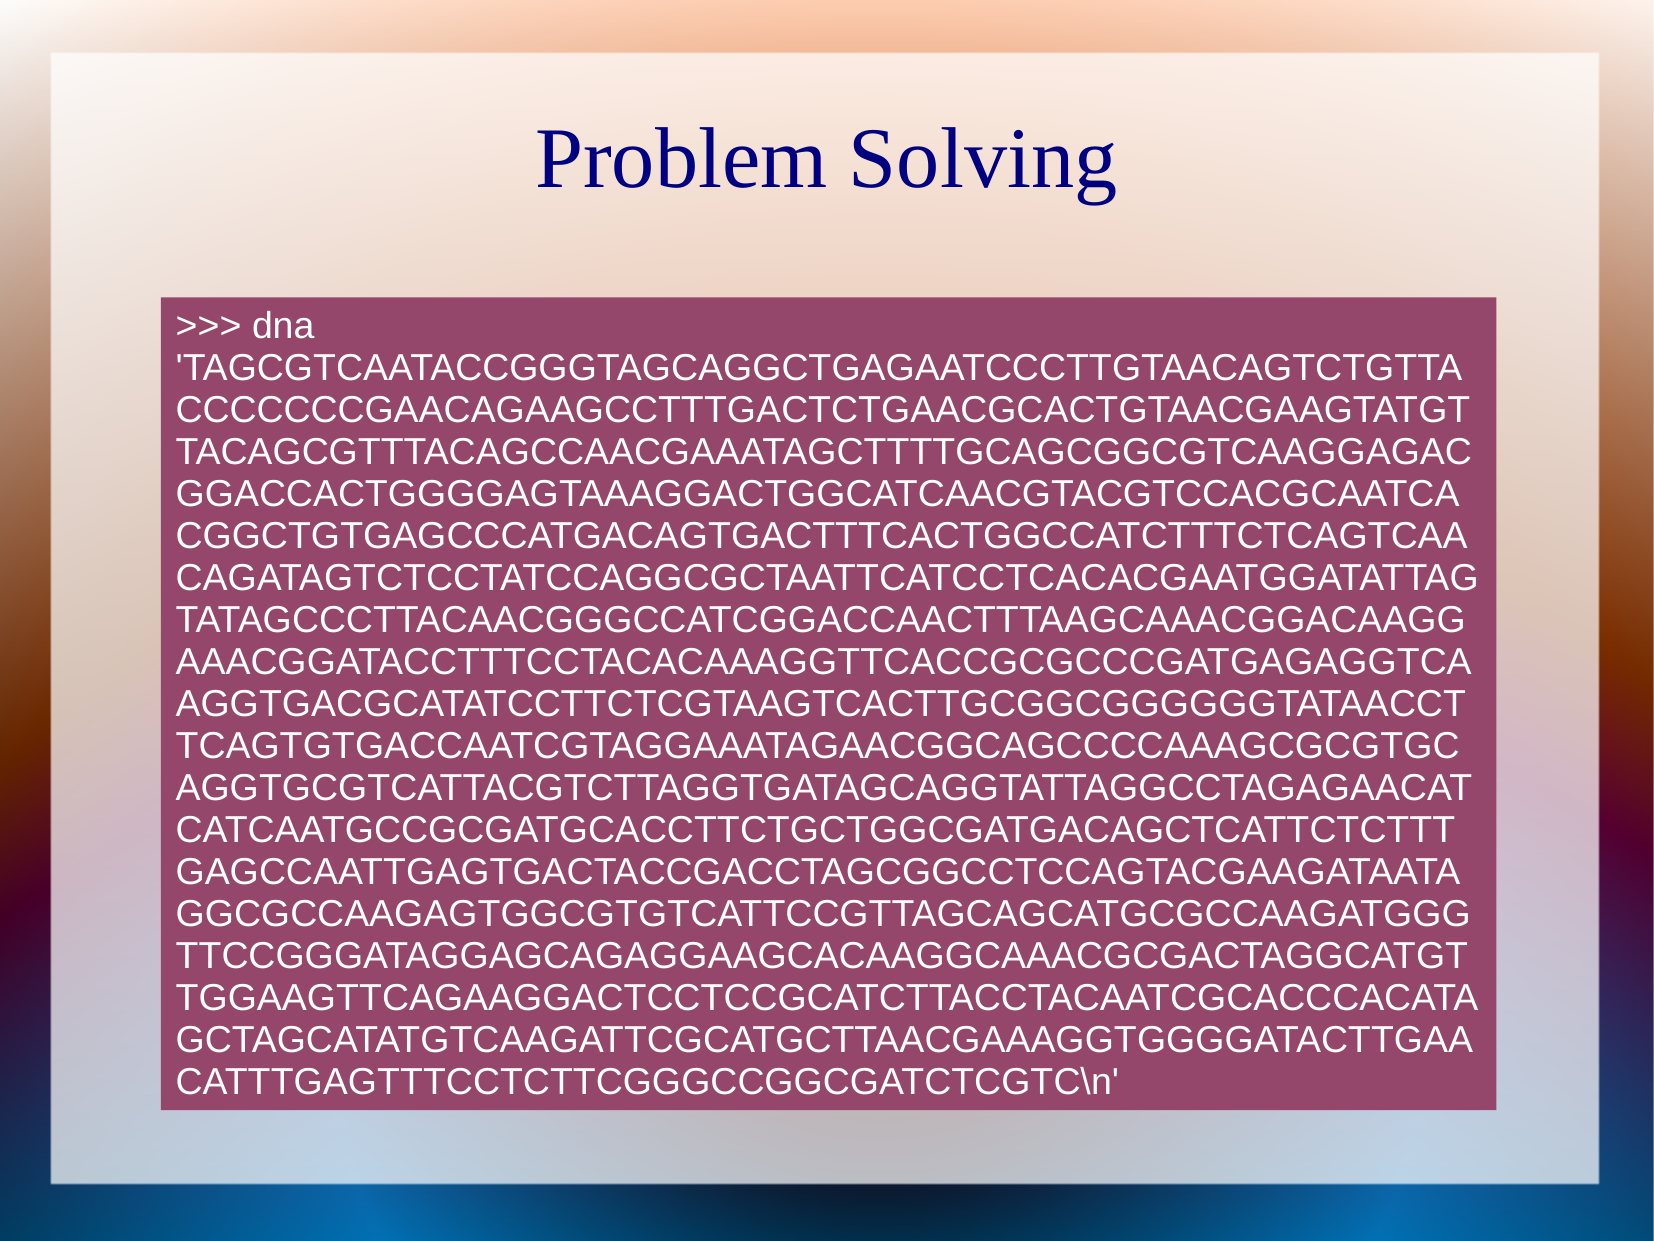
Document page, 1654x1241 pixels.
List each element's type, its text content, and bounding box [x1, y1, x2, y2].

picture [0, 0, 1654, 1241]
text_box >>> dna 'TAGCGTCAATACCGGGTAGCAGGCTGAGAATCCCTTGTAACAGTCTGTTACCCCCCCGAACAGAAGCCTTTGACTCTGAACGCACTGTAACGAAGTATGTTACAGCGTTTACAGCCAACGAAATAGCTTTTGCAGCGGCGTCAAGGAGACGGACCACTGGGGAGTAAAGGACTGGCATCAACGTACGTCCACGCAATCACGGCTGTGAGCCCATGACAGTGACTTTCACTGGCCATCTTTCTCAGTCAACAGATAGTCTCCTATCCAGGCGCTAATTCATCCTCACACGAATGGATATTAGTATAGCCCTTACAACGGGCCATCGGACCAACTTTAAGCAAACGGACAAGGAAACGGATACCTTTCCTACACAAAGGTTCACCGCGCCCGATGAGAGGTCAAGGTGACGCATATCCTTCTCGTAAGTCACTTGCGGCGGGGGGTATAACCTTCAGTGTGACCAATCGTAGGAAATAGAACGGCAGCCCCAAAGCGCGTGCAGGTGCGTCATTACGTCTTAGGTGATAGCAGGTATTAGGCCTAGAGAACATCATCAATGCCGCGATGCACCTTCTGCTGGCGATGACAGCTCATTCTCTTTGAGCCAATTGAGTGACTACCGACCTAGCGGCCTCCAGTACGAAGATAATAGGCGCCAAGAGTGGCGTGTCATTCCGTTAGCAGCATGCGCCAAGATGGGTTCCGGGATAGGAGCAGAGGAAGCACAAGGCAAACGCGACTAGGCATGTTGGAAGTTCAGAAGGACTCCTCCGCATCTTACCTACAATCGCACCCACATAGCTAGCATATGTCAAGATTCGCATGCTTAACGAAAGGTGGGGATACTTGAACATTTGAGTTTCCTCTTCGGGCCGGCGATCTCGTC\n' [160, 297, 1497, 1111]
title Problem Solving [82, 55, 1571, 263]
